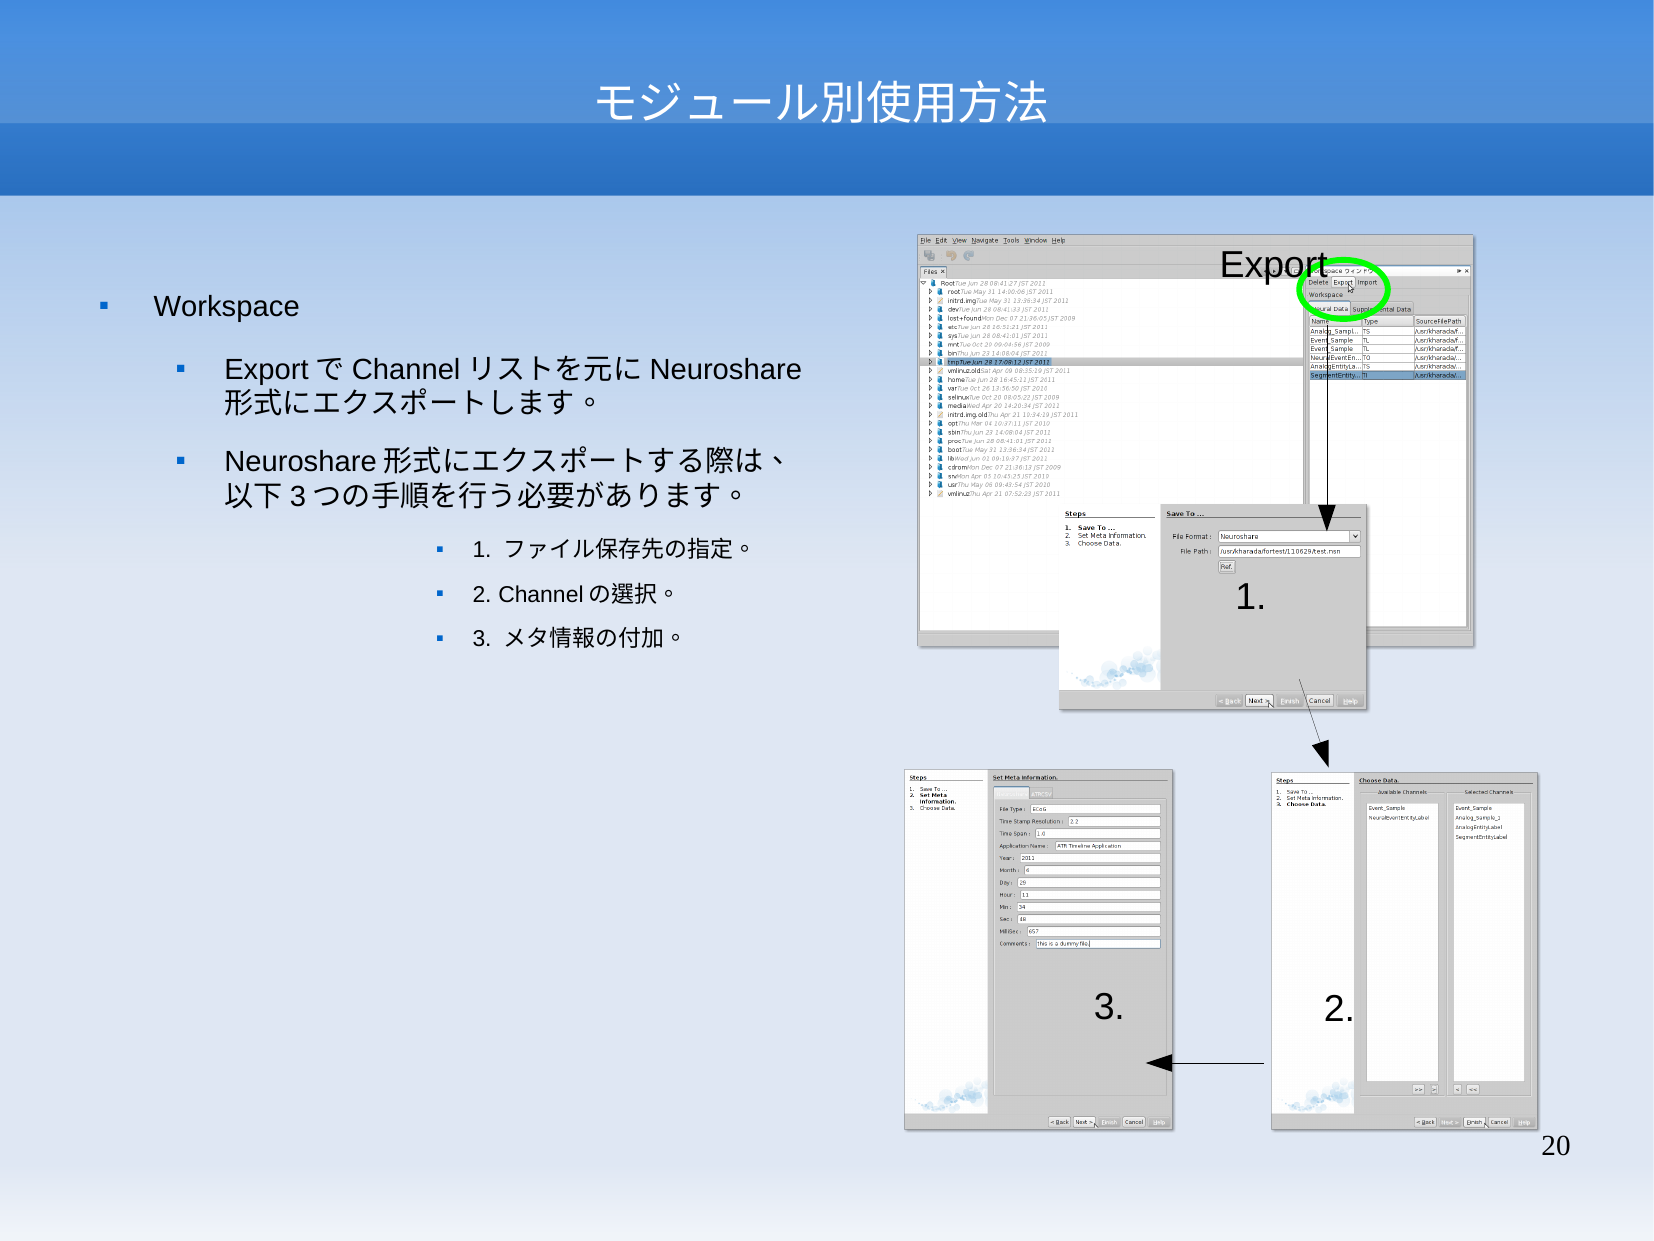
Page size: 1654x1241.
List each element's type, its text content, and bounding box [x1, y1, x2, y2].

text_box 3. [1078, 978, 1140, 1069]
text_box 1. [1220, 568, 1282, 626]
text_box Export [1204, 236, 1343, 294]
list Workspace ExportでChannelリストを元にNeuroshare形式にエクスポートします。 Neuroshare形式にエクスポートする際は、以下3つの手順を行う必要があります。 1. ファイル保存先の指定。 2. Channelの選択。 3. メタ情報の付加。 [82, 290, 809, 1109]
picture [0, 0, 1654, 1241]
title モジュール別使用方法 [76, 0, 1565, 208]
text_box 2. [1309, 980, 1371, 1038]
